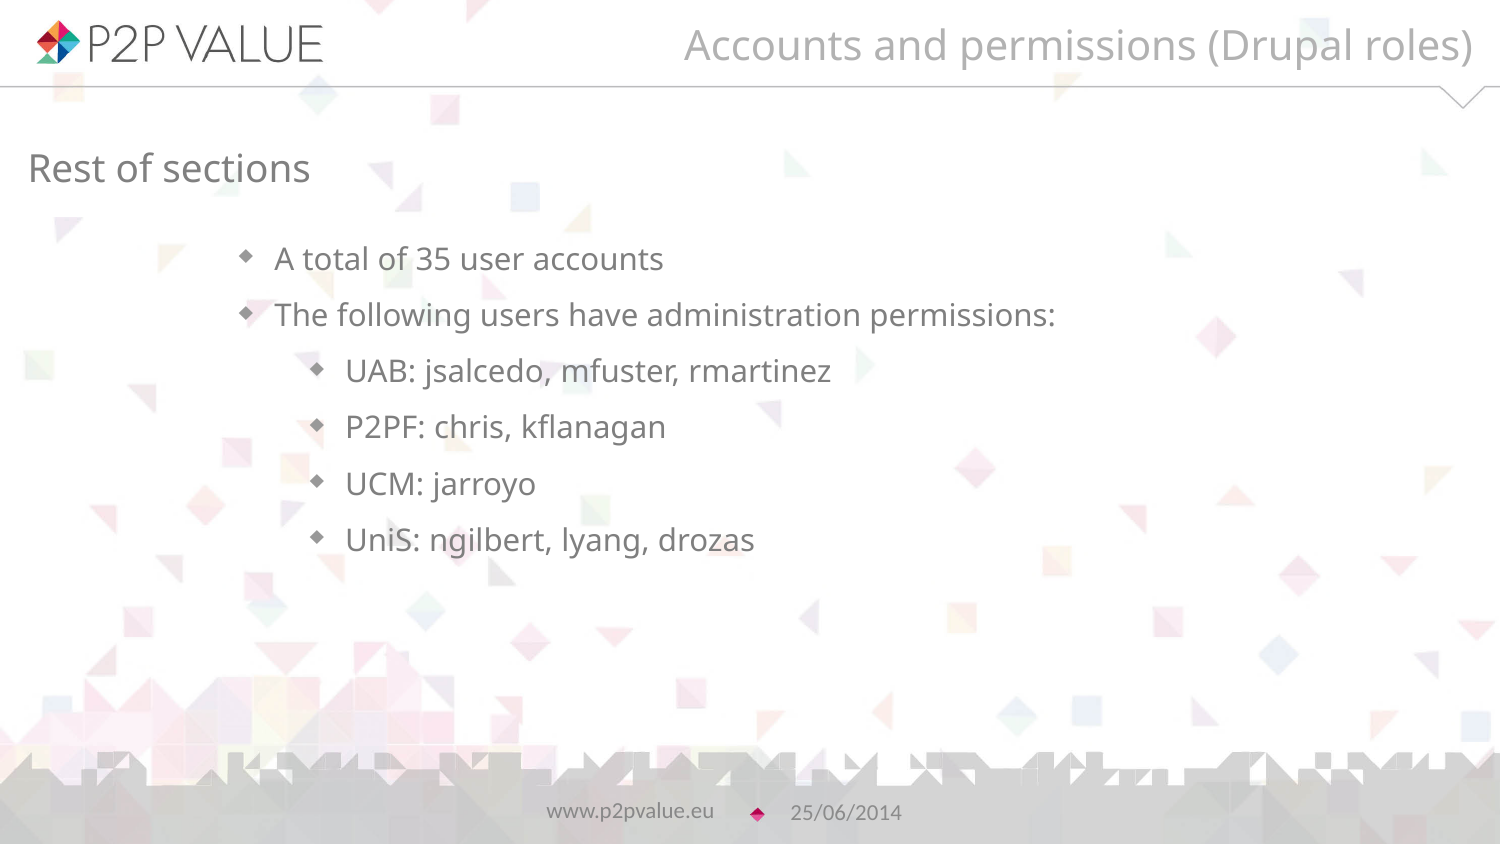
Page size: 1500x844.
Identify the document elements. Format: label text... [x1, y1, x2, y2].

text_box Rest of sections [13, 136, 566, 198]
text_box www.p2pvalue.eu [540, 789, 759, 829]
title Accounts and permissions (Drupal roles) [565, 0, 1487, 88]
picture [0, 0, 1500, 844]
text_box A total of 35 user accounts The following users have administration permissions: UAB: jsalcedo, mfuster, rmartinez P2PF: chris, kflanagan UCM: jarroyo UniS: ngilbert, lyang, drozas [224, 213, 1073, 622]
slide_number 25/06/2014 [777, 788, 1470, 834]
